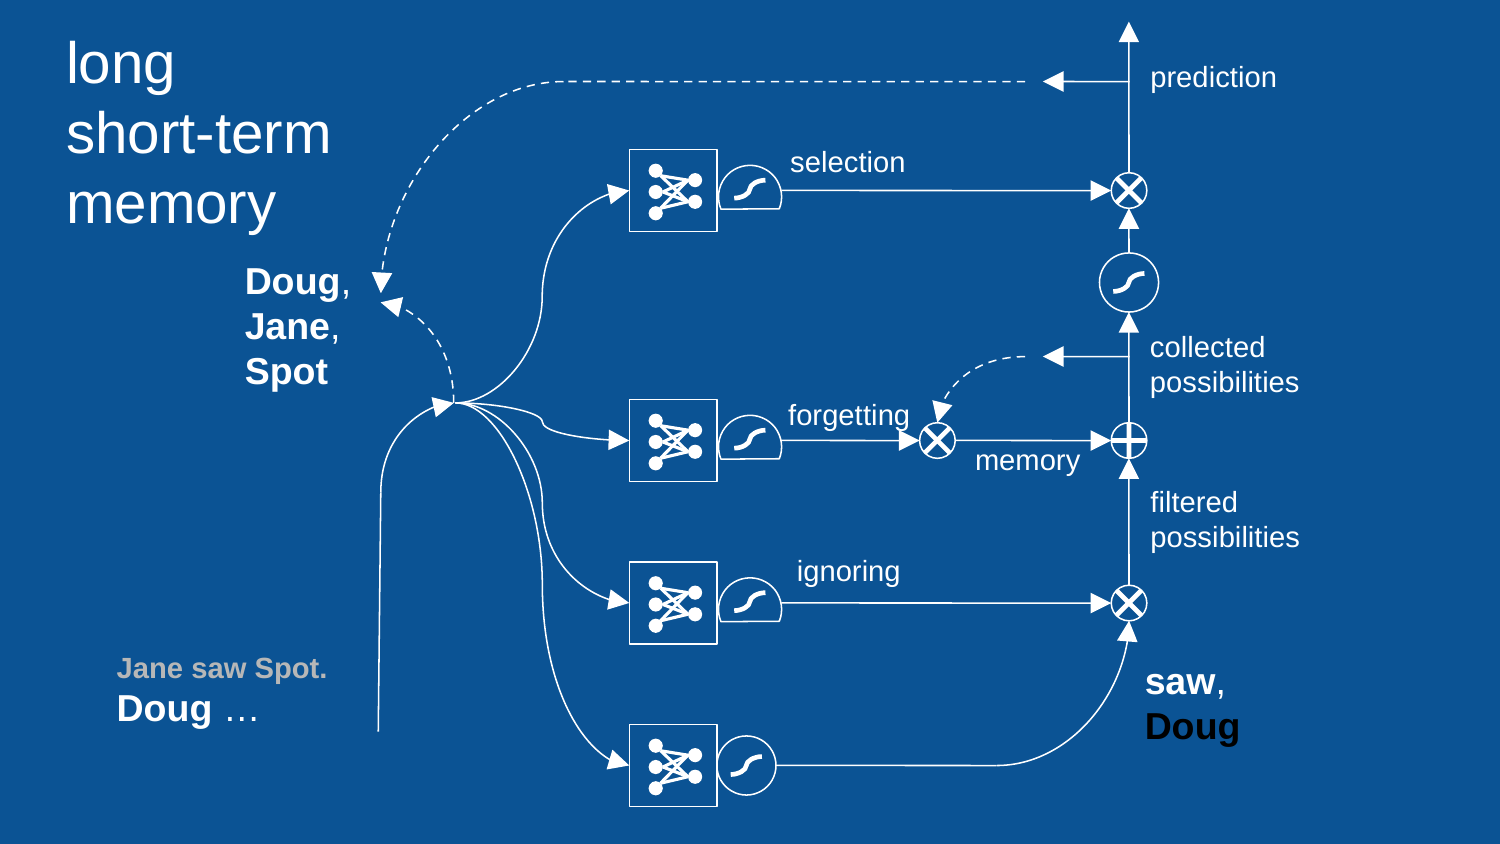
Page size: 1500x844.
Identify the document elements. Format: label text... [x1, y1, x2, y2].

text_box selection [775, 128, 925, 195]
text_box prediction [1135, 43, 1305, 110]
text_box [688, 173, 703, 188]
text_box collected possibilities [1134, 313, 1316, 380]
text_box [688, 423, 703, 438]
text_box [688, 748, 703, 763]
text_box [648, 597, 663, 612]
text_box saw, Doug [1129, 642, 1484, 760]
text_box Doug, Jane, Spot [229, 242, 584, 360]
text_box [688, 585, 703, 600]
text_box [648, 456, 663, 471]
title long short-term memory [51, 10, 396, 427]
text_box [688, 194, 703, 209]
text_box [648, 781, 663, 796]
text_box [688, 607, 703, 622]
text_box Jane saw Spot. Doug … [101, 634, 456, 752]
text_box [648, 576, 663, 591]
text_box [688, 769, 703, 784]
text_box [648, 184, 663, 200]
text_box filtered possibilities [1135, 468, 1316, 535]
text_box [648, 413, 663, 428]
text_box [688, 444, 703, 459]
text_box [648, 738, 663, 753]
text_box ignoring [781, 536, 921, 603]
text_box [648, 759, 663, 775]
text_box [648, 618, 663, 633]
text_box [648, 206, 663, 221]
text_box [648, 434, 663, 450]
text_box memory [959, 426, 1099, 493]
text_box forgetting [773, 380, 930, 447]
text_box [648, 163, 663, 178]
